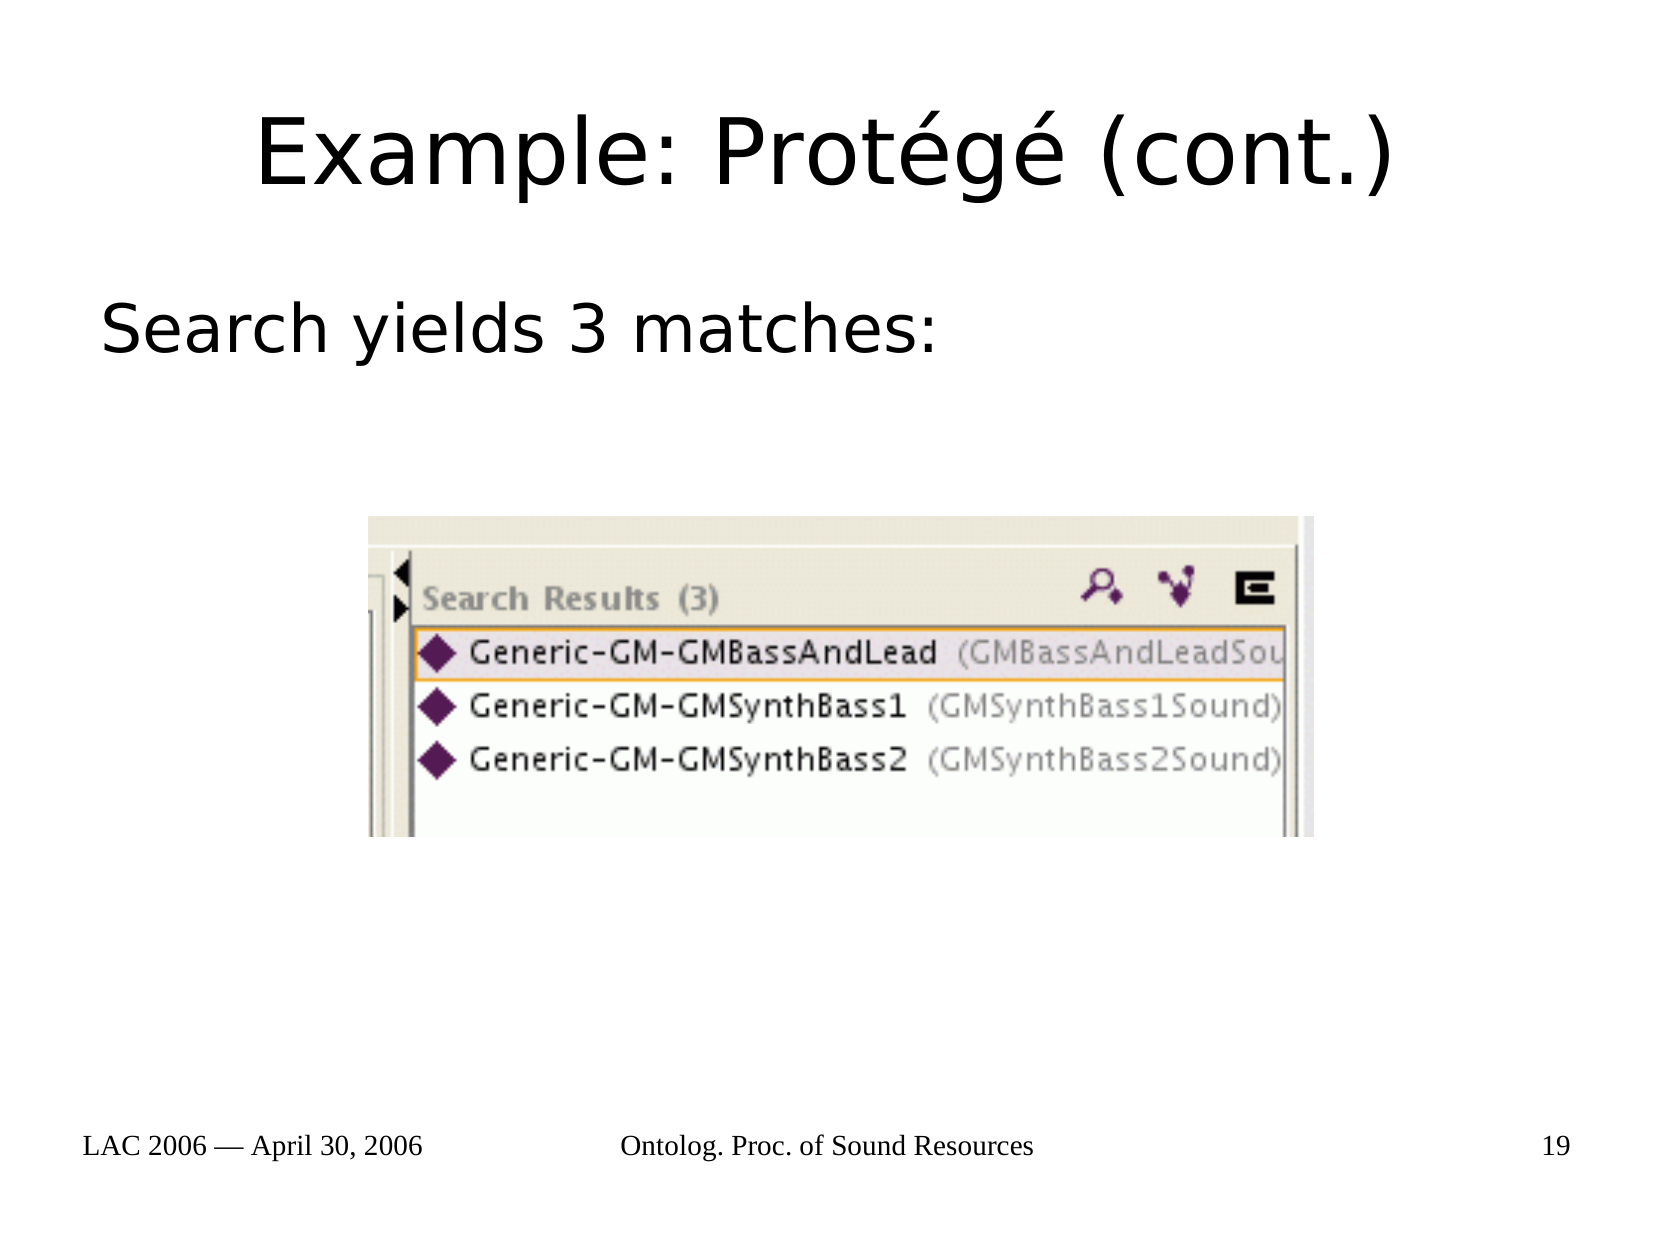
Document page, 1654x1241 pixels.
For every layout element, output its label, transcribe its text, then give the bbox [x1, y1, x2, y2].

picture [368, 516, 1314, 837]
title Example: Protégé (cont.) [82, 49, 1571, 257]
list Search yields 3 matches: [82, 290, 1571, 1109]
